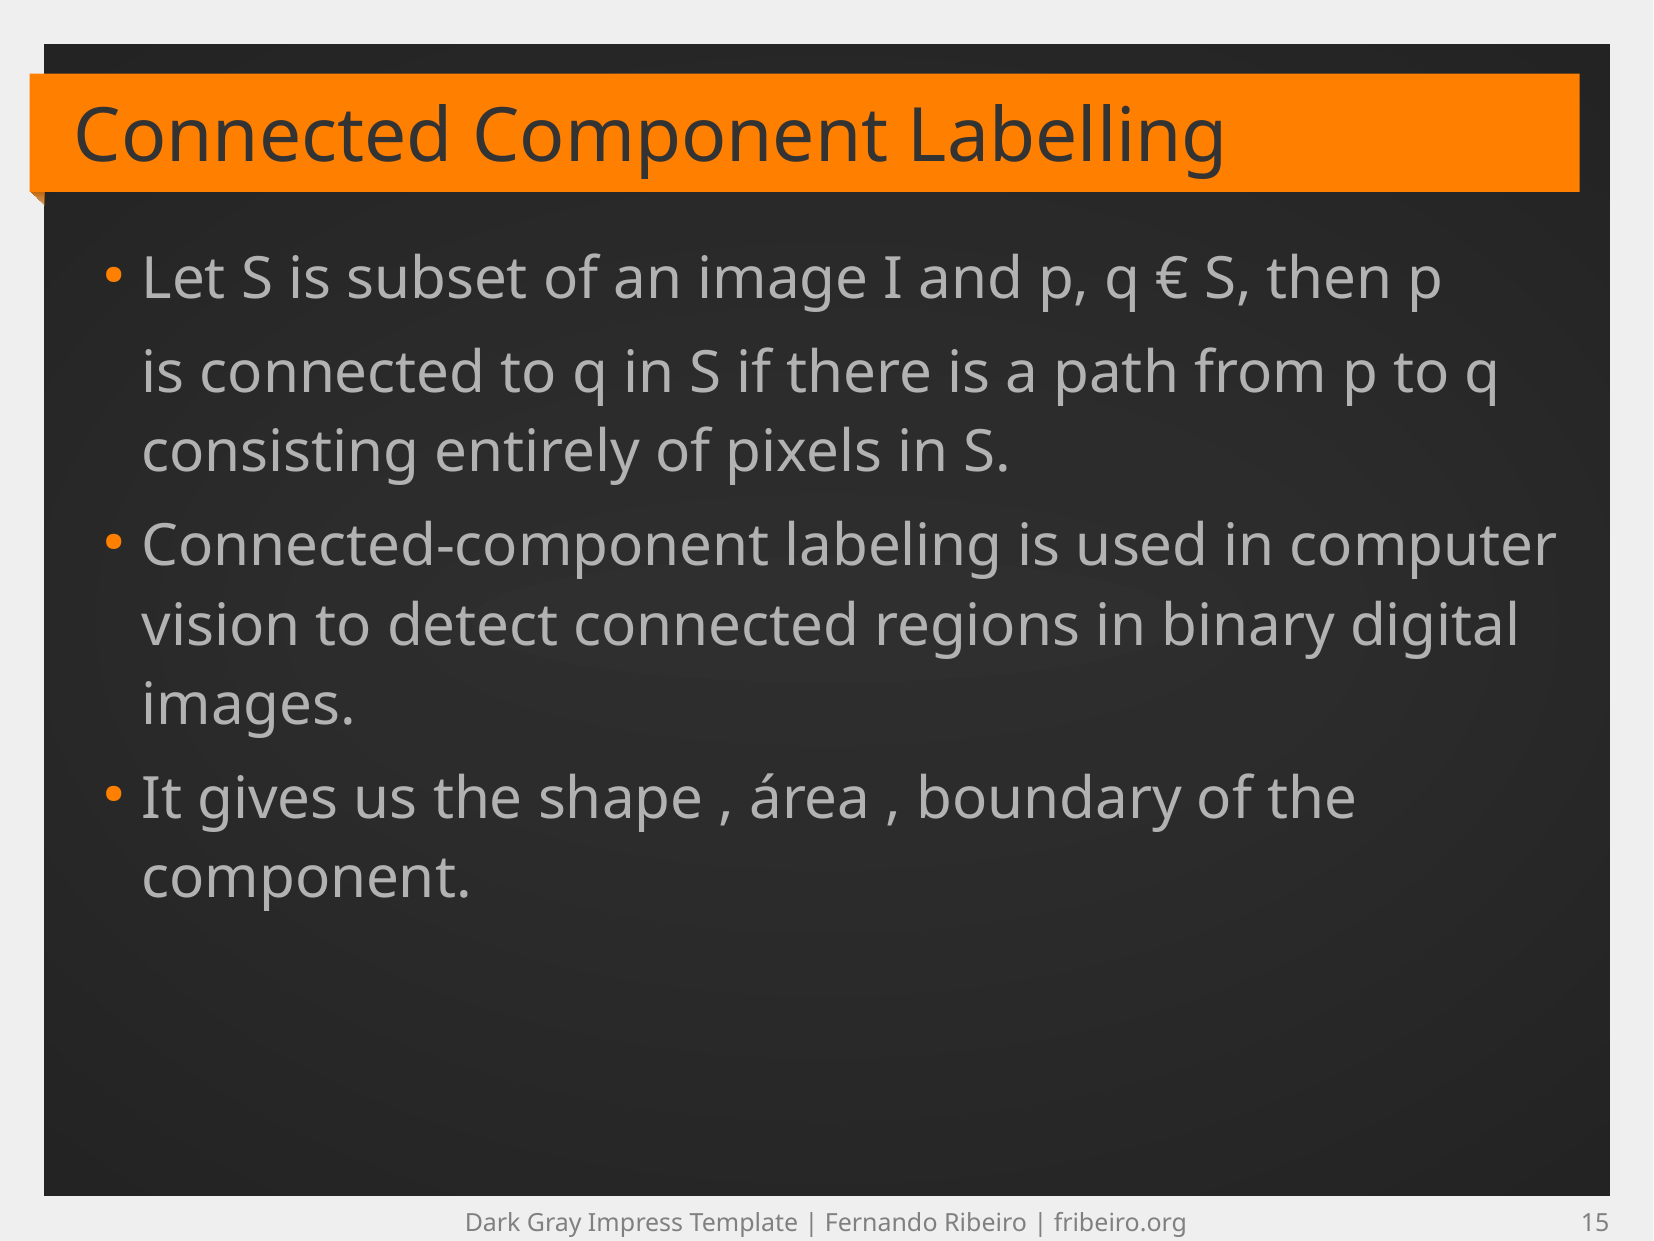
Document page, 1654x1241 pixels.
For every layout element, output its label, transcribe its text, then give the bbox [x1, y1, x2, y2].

title Connected Component Labelling [73, 73, 1565, 192]
list Let S is subset of an image I and p, q € S, then p is connected to q in S if there is a path from p to q consisting entirely of pixels in S. Connected-component labeling is used in computer vision to detect connected regions in binary digital images. It gives us the shape , área , boundary of the component. [73, 236, 1580, 1167]
